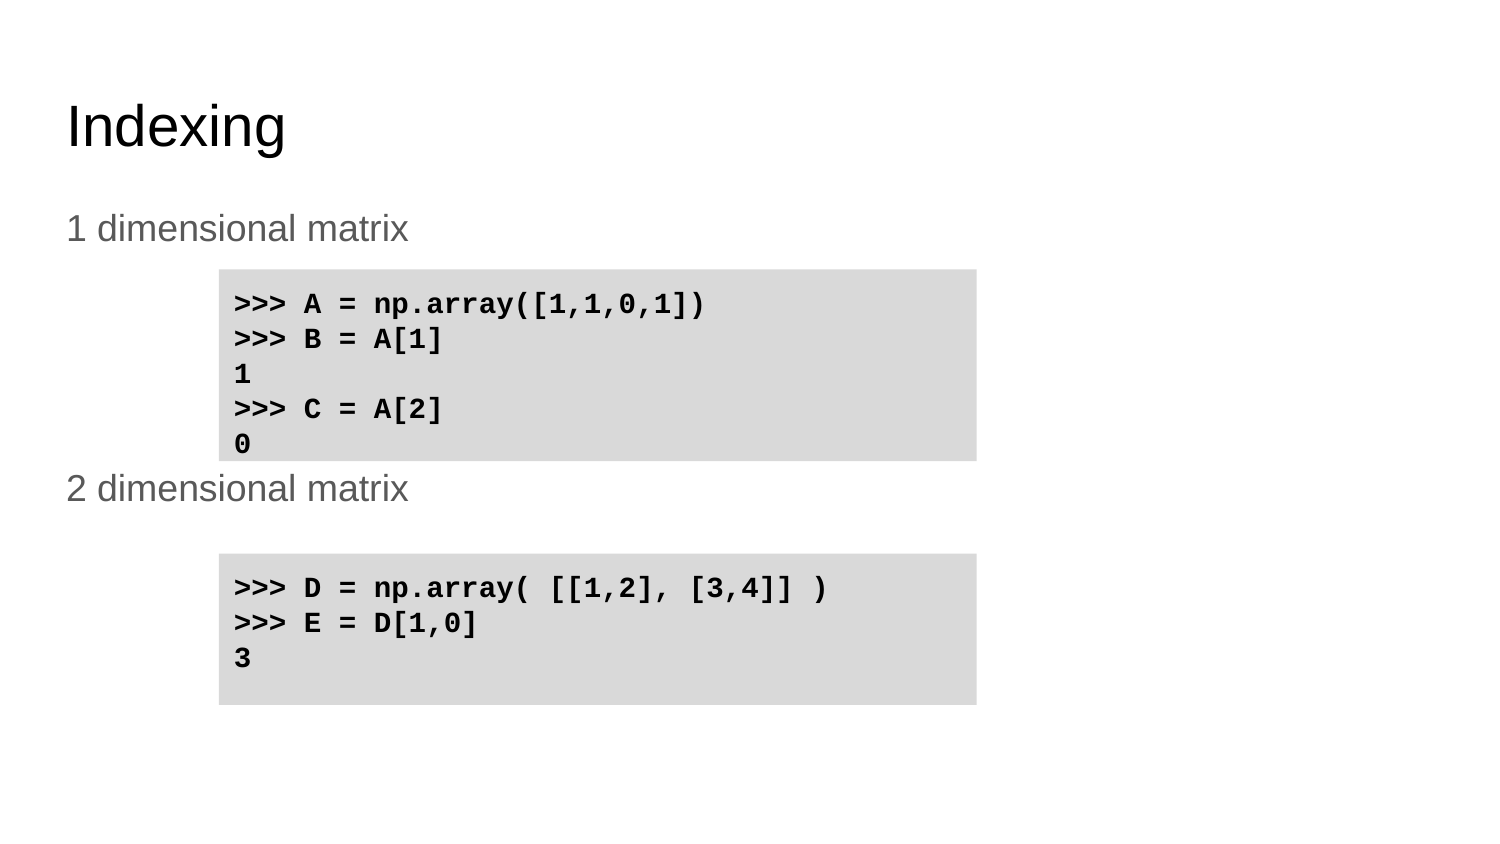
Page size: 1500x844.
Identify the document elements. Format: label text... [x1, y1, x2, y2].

list 1 dimensional matrix 2 dimensional matrix [51, 189, 1449, 721]
text_box >>> D = np.array( [[1,2], [3,4]] ) >>> E = D[1,0] 3 [218, 553, 977, 705]
text_box >>> A = np.array([1,1,0,1]) >>> B = A[1] 1 >>> C = A[2] 0 [218, 269, 977, 462]
title Indexing [51, 72, 1449, 167]
